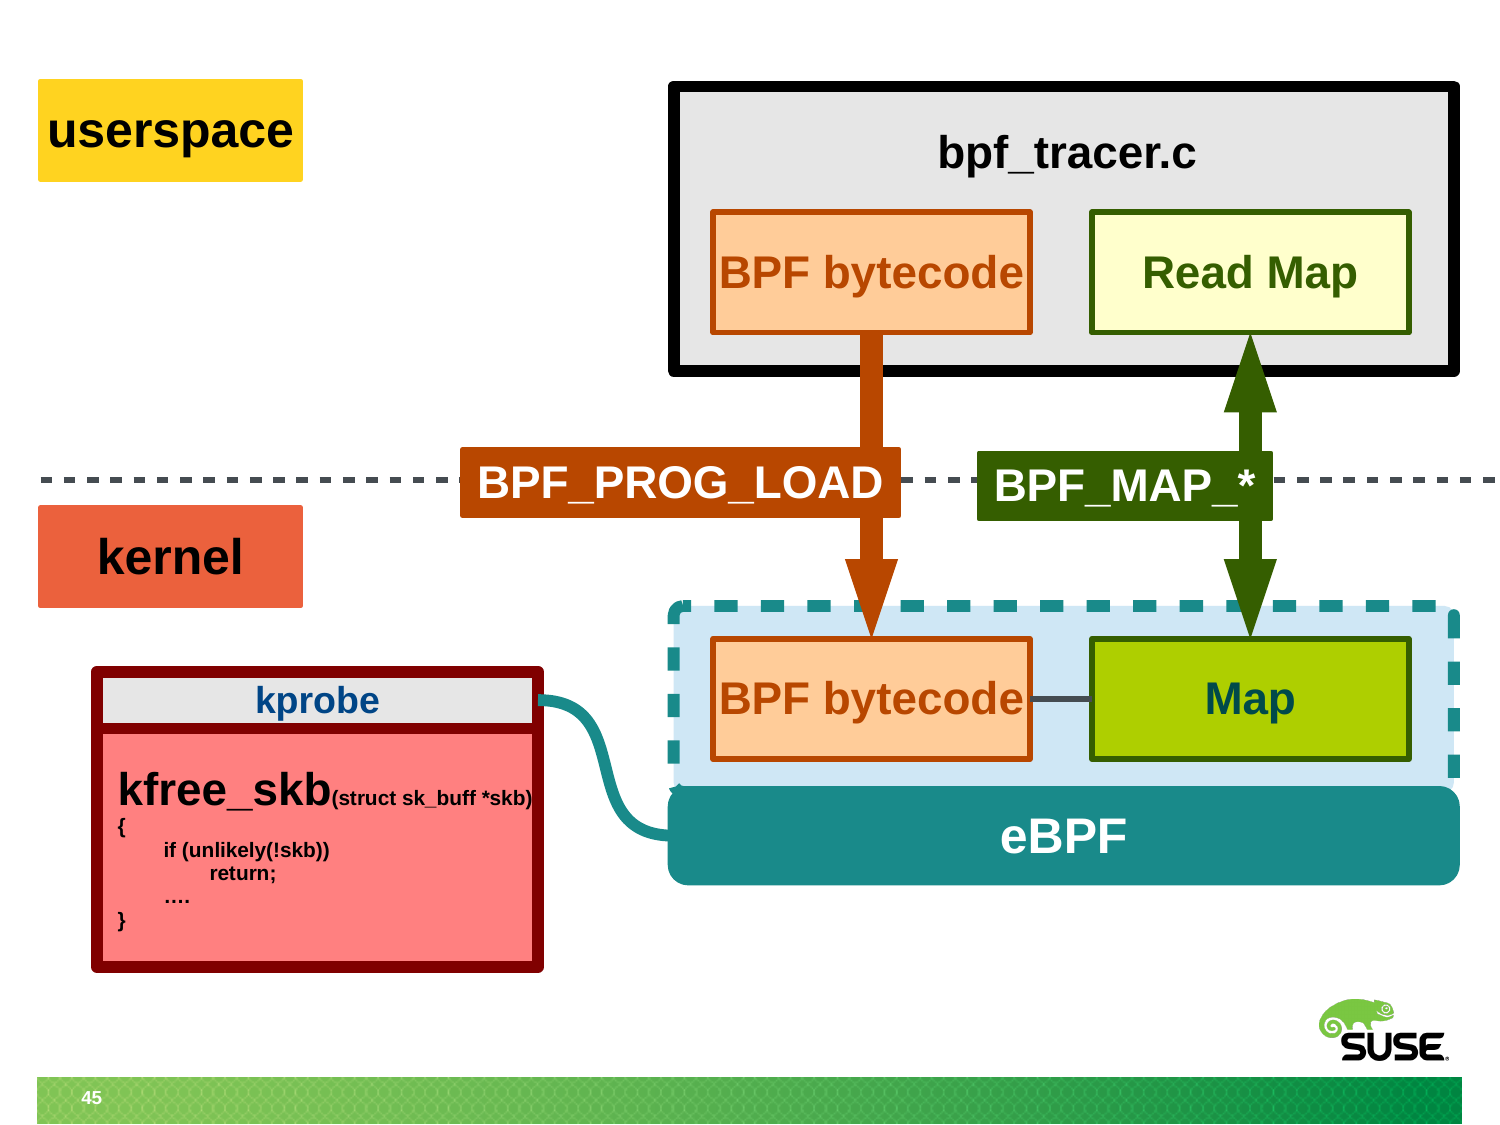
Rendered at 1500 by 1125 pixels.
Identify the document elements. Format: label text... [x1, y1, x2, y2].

text_box BPF bytecode [713, 638, 1030, 760]
text_box Read Map [1091, 212, 1409, 333]
text_box [873, 605, 1249, 696]
text_box Map [1091, 638, 1409, 760]
text_box BPF bytecode [713, 212, 1030, 333]
text_box eBPF [673, 791, 1454, 880]
text_box kernel [40, 507, 301, 606]
picture [1319, 999, 1449, 1061]
text_box kfree_skb(struct sk_buff *skb) { if (unlikely(!skb)) return; …. } [96, 729, 538, 967]
text_box [673, 86, 1454, 371]
text_box bpf_tracer.c [922, 119, 1212, 186]
text_box BPF_MAP_* [978, 452, 1271, 519]
text_box userspace [40, 80, 301, 180]
picture [37, 1077, 1462, 1124]
text_box kprobe [96, 671, 538, 729]
text_box BPF_PROG_LOAD [462, 449, 900, 516]
text_box [673, 605, 1454, 792]
